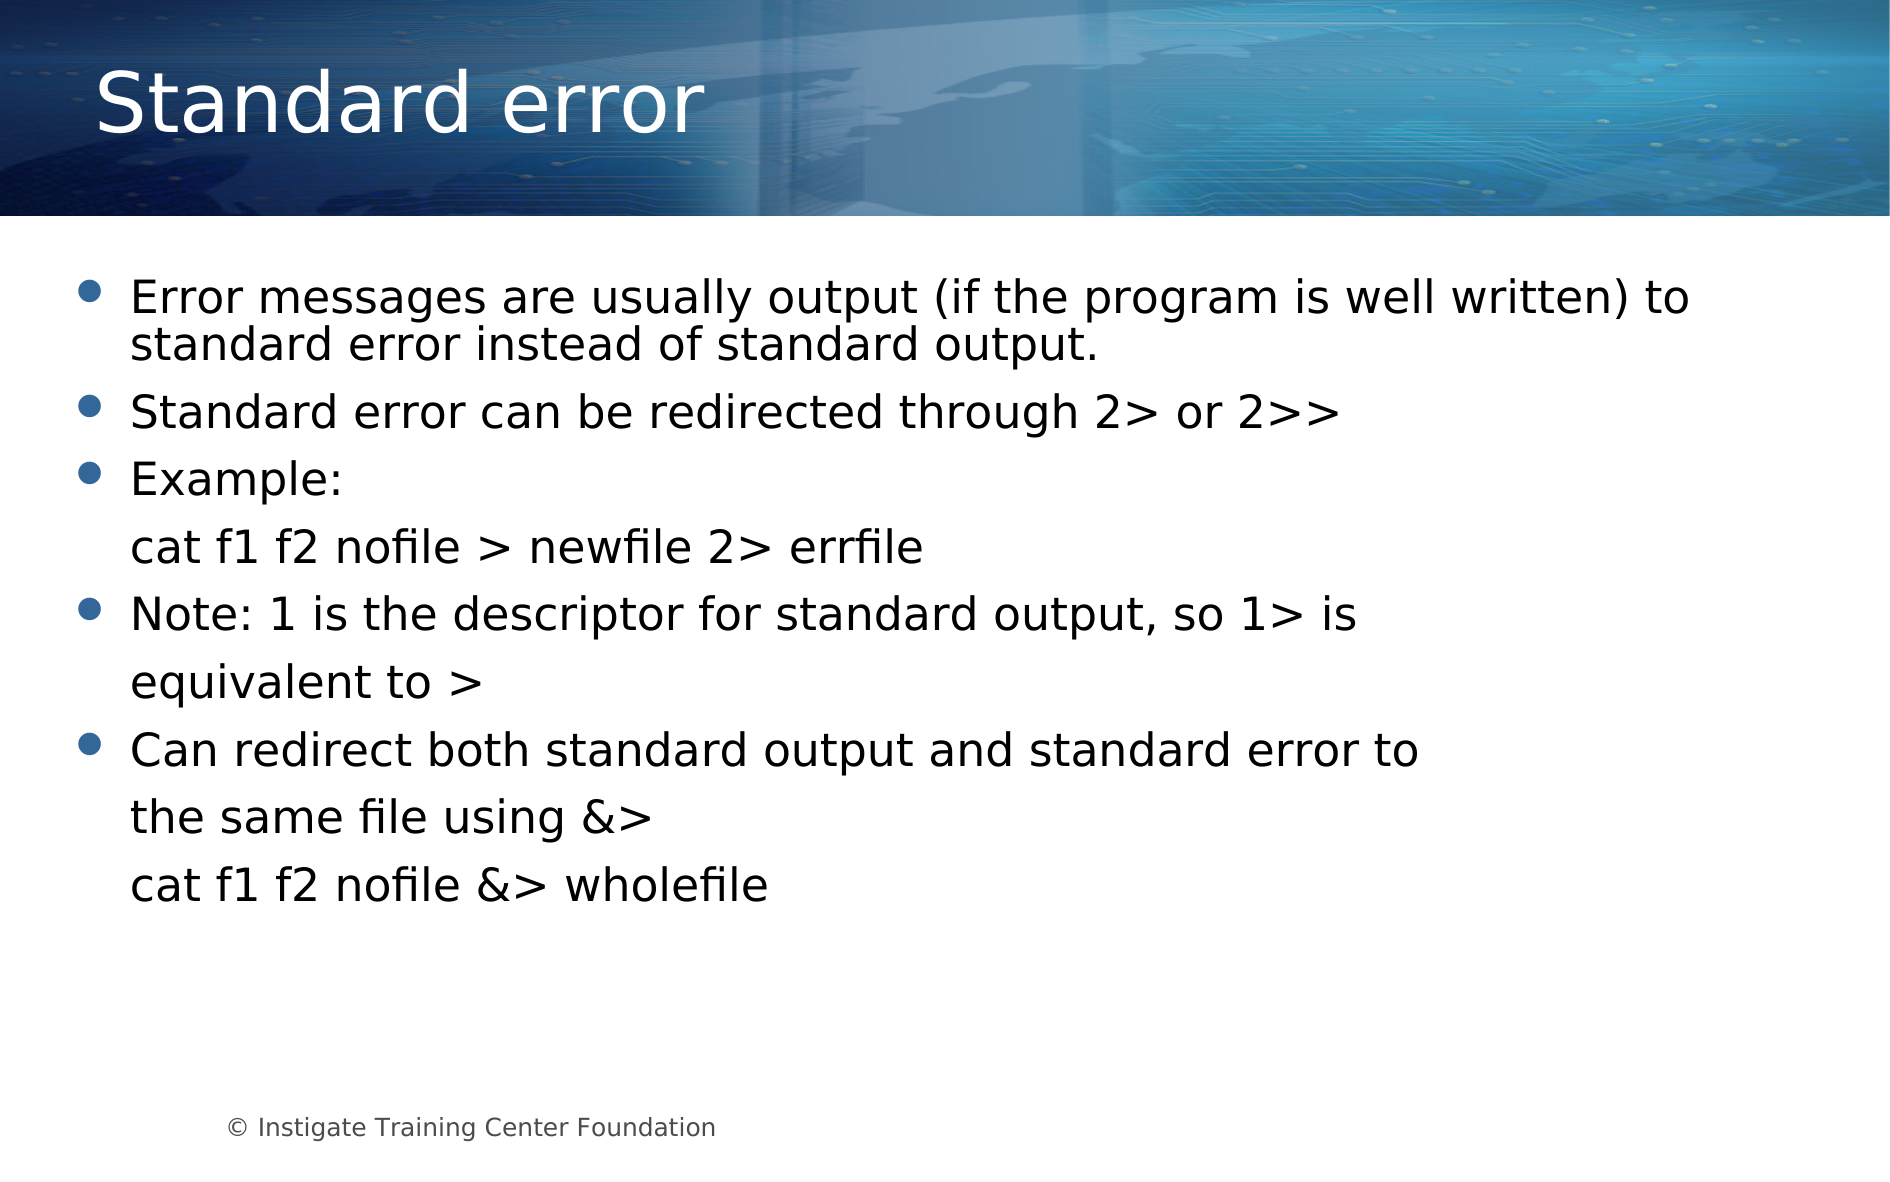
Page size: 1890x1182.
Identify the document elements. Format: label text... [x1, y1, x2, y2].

list Error messages are usually output (if the program is well written) to standard error instead of standard output. Standard error can be redirected through 2> or 2>> Example: cat f1 f2 nofile > newfile 2> errfile Note: 1 is the descriptor for standard output, so 1> is equivalent to > Can redirect both standard output and standard error to the same file using &> cat f1 f2 nofile &> wholefile [75, 275, 1775, 1120]
title Standard error [94, 21, 1793, 191]
picture [0, 0, 1890, 216]
